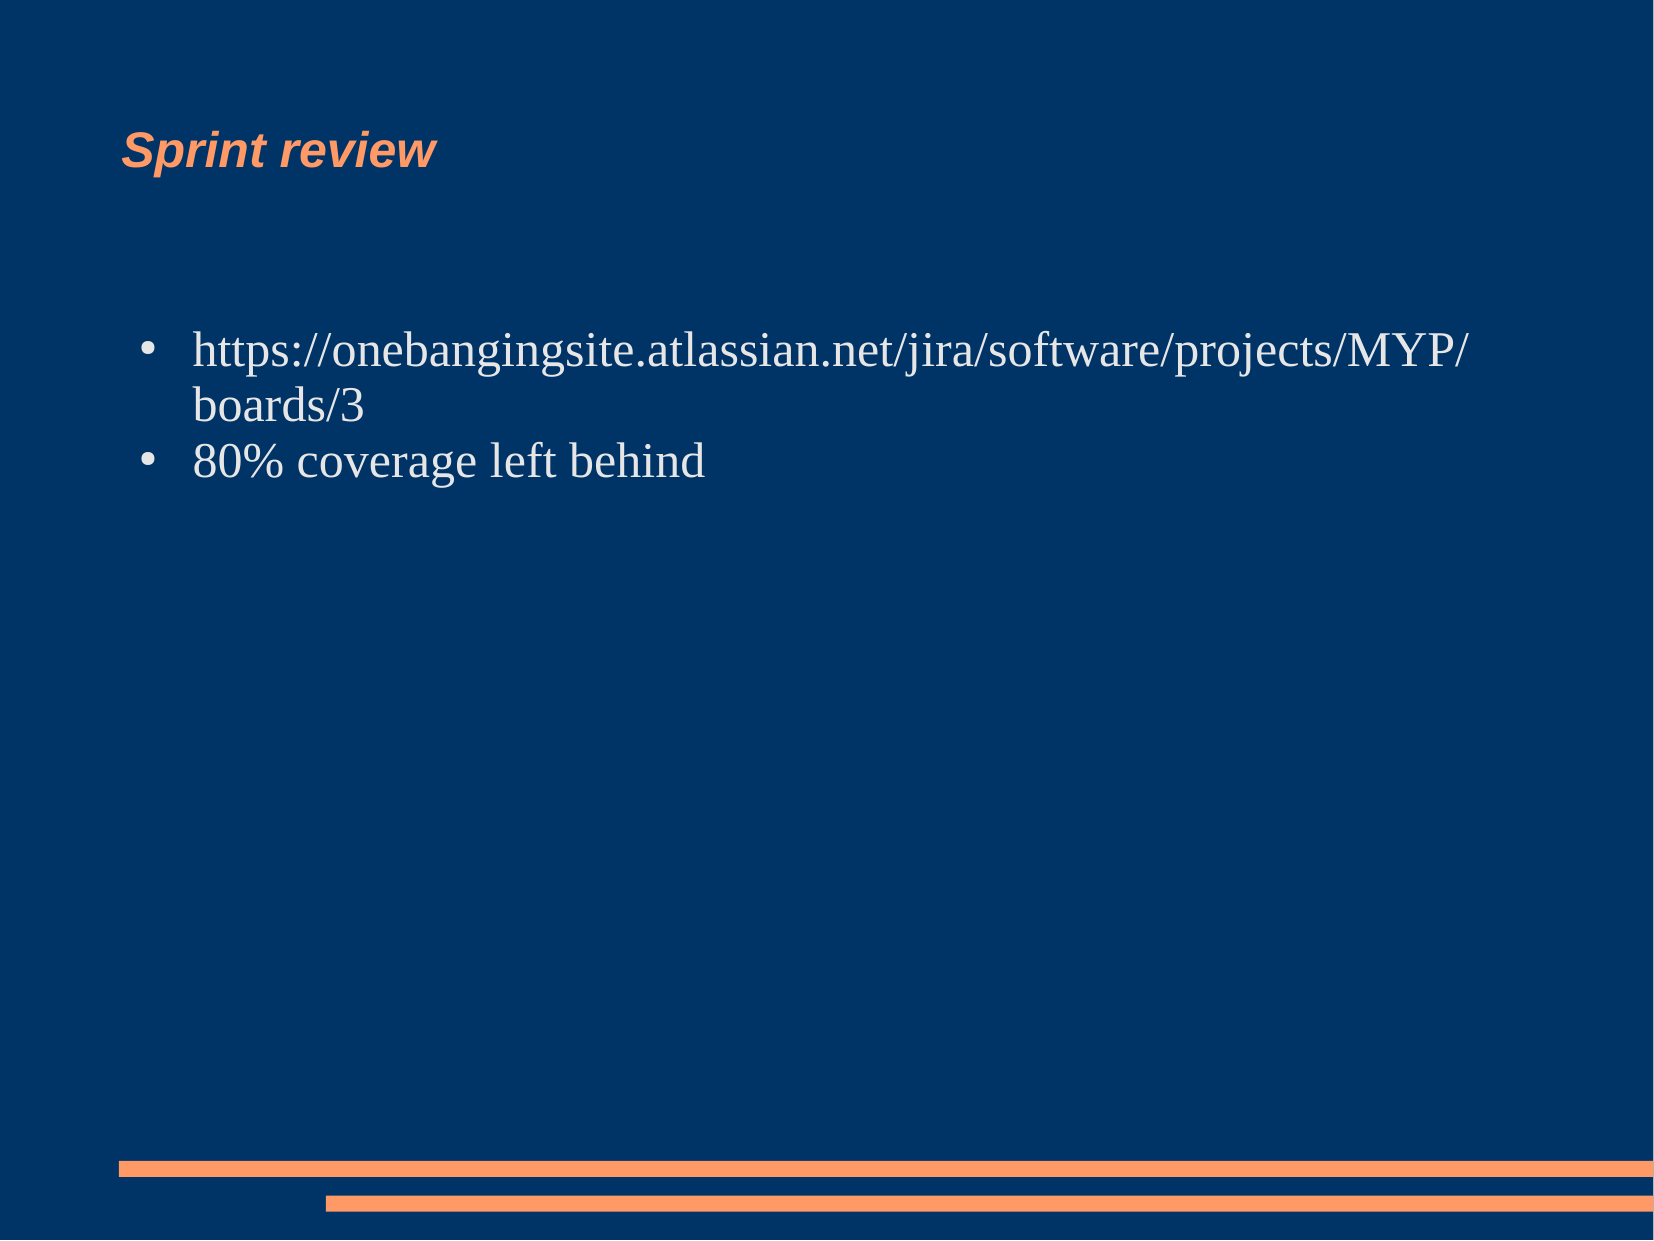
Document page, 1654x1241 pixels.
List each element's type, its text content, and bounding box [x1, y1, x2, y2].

title Sprint review [121, 46, 1534, 254]
list https://onebangingsite.atlassian.net/jira/software/projects/MYP/boards/3 80% coverage left behind [121, 322, 1561, 1132]
